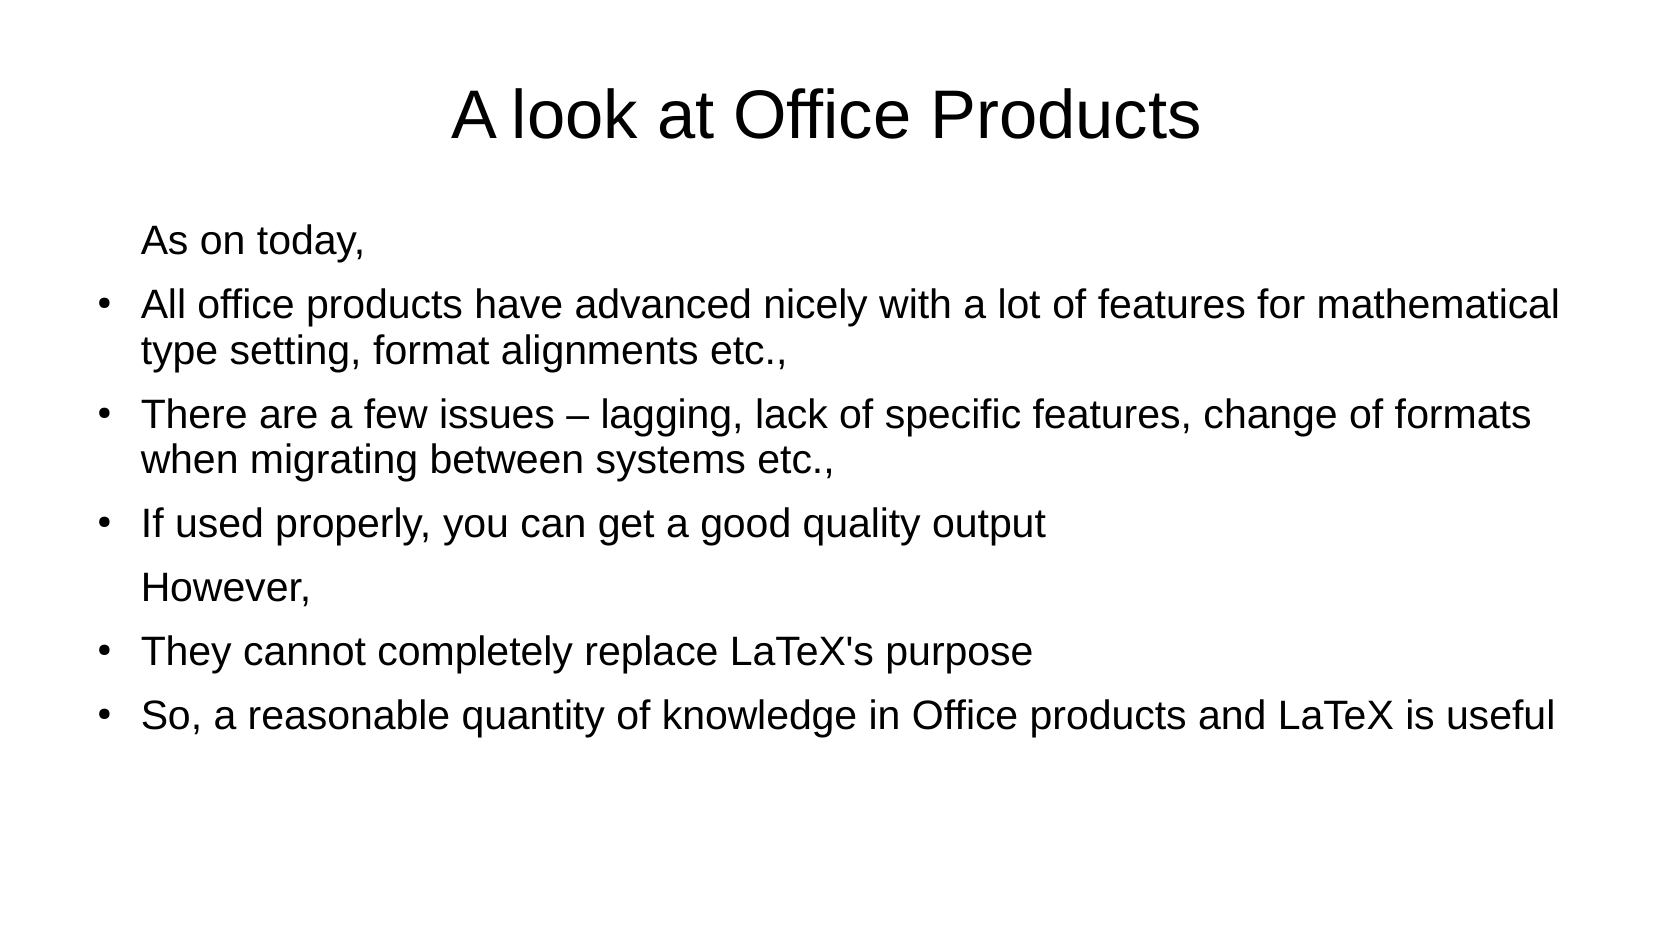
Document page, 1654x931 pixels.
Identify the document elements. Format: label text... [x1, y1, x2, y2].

list As on today, All office products have advanced nicely with a lot of features for mathematical type setting, format alignments etc., There are a few issues – lagging, lack of specific features, change of formats when migrating between systems etc., If used properly, you can get a good quality output However, They cannot completely replace LaTeX's purpose So, a reasonable quantity of knowledge in Office products and LaTeX is useful [82, 217, 1571, 758]
title A look at Office Products [82, 37, 1571, 193]
